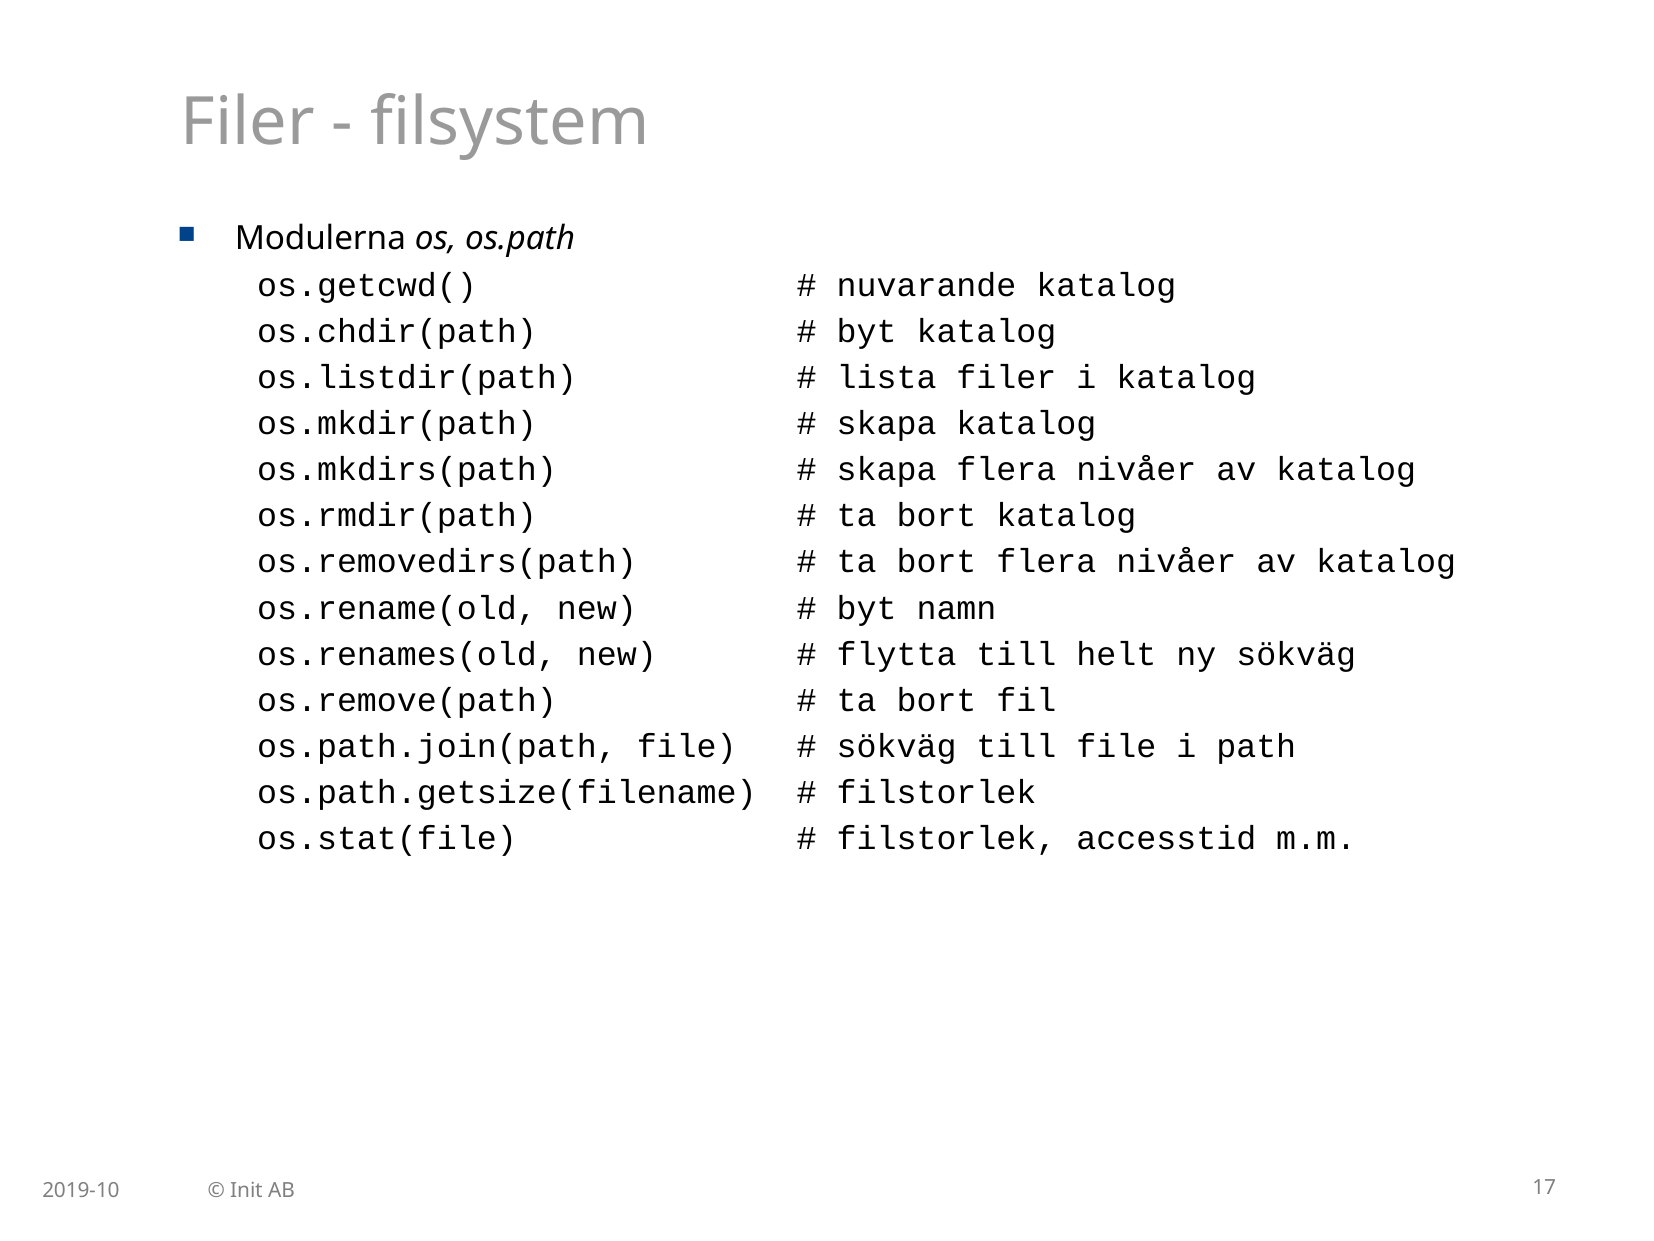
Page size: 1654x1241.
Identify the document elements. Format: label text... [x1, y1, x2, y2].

text_box Modulerna os, os.path os.getcwd() # nuvarande katalog os.chdir(path) # byt katalog os.listdir(path) # lista filer i katalog os.mkdir(path) # skapa katalog os.mkdirs(path) # skapa flera nivåer av katalog os.rmdir(path) # ta bort katalog os.removedirs(path) # ta bort flera nivåer av katalog os.rename(old, new) # byt namn os.renames(old, new) # flytta till helt ny sökväg os.remove(path) # ta bort fil os.path.join(path, file) # sökväg till file i path os.path.getsize(filename) # filstorlek os.stat(file) # filstorlek, accesstid m.m. [165, 209, 1489, 1062]
text_box <nummer> [1488, 1143, 1571, 1210]
text_box Filer - filsystem [165, 0, 1489, 166]
text_box 2019-10 [27, 1143, 166, 1210]
text_box © Init AB [192, 1143, 1461, 1210]
